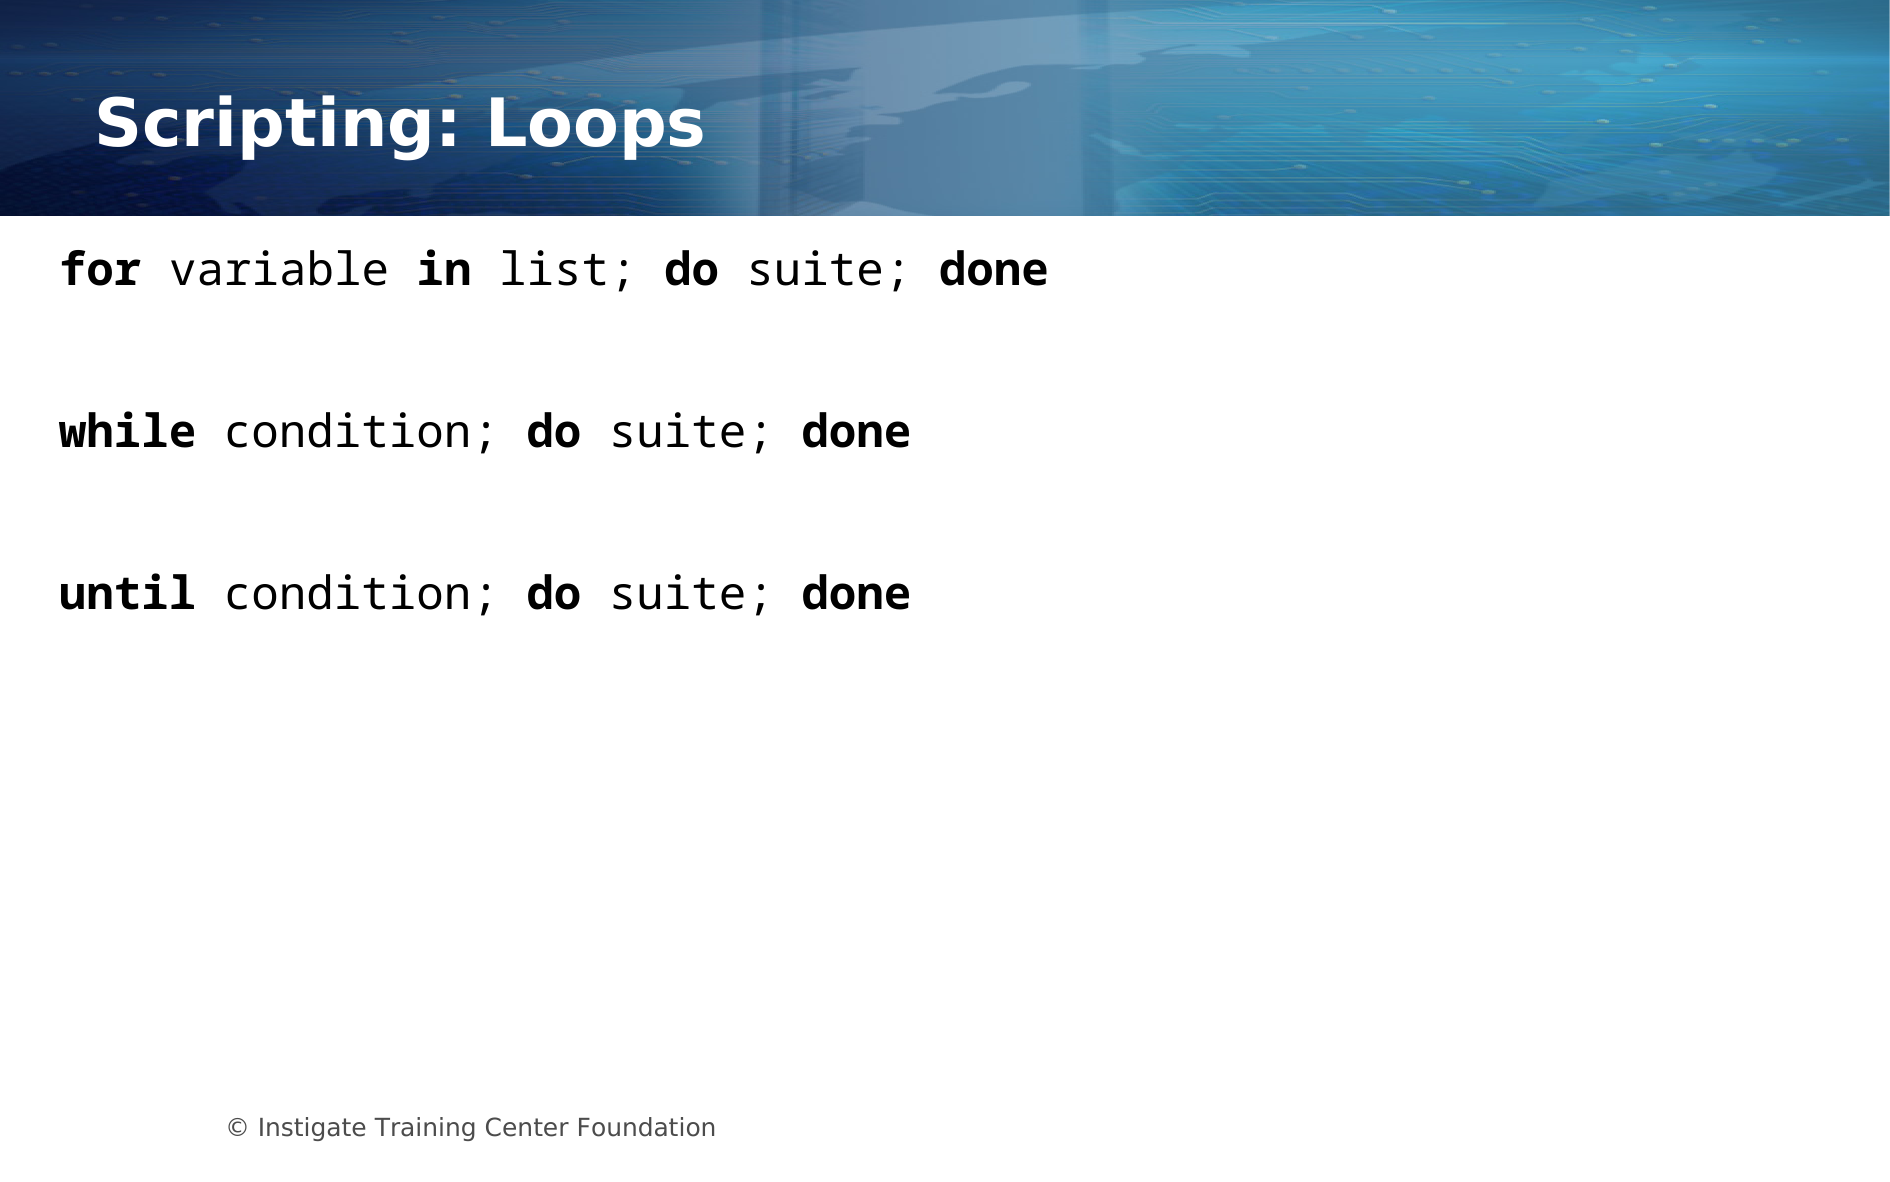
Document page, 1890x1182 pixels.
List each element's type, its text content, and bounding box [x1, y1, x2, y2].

list for variable in list; do suite; done while condition; do suite; done until condition; do suite; done [59, 236, 1831, 1001]
title Scripting: Loops [94, 54, 1793, 210]
picture [0, 0, 1890, 216]
